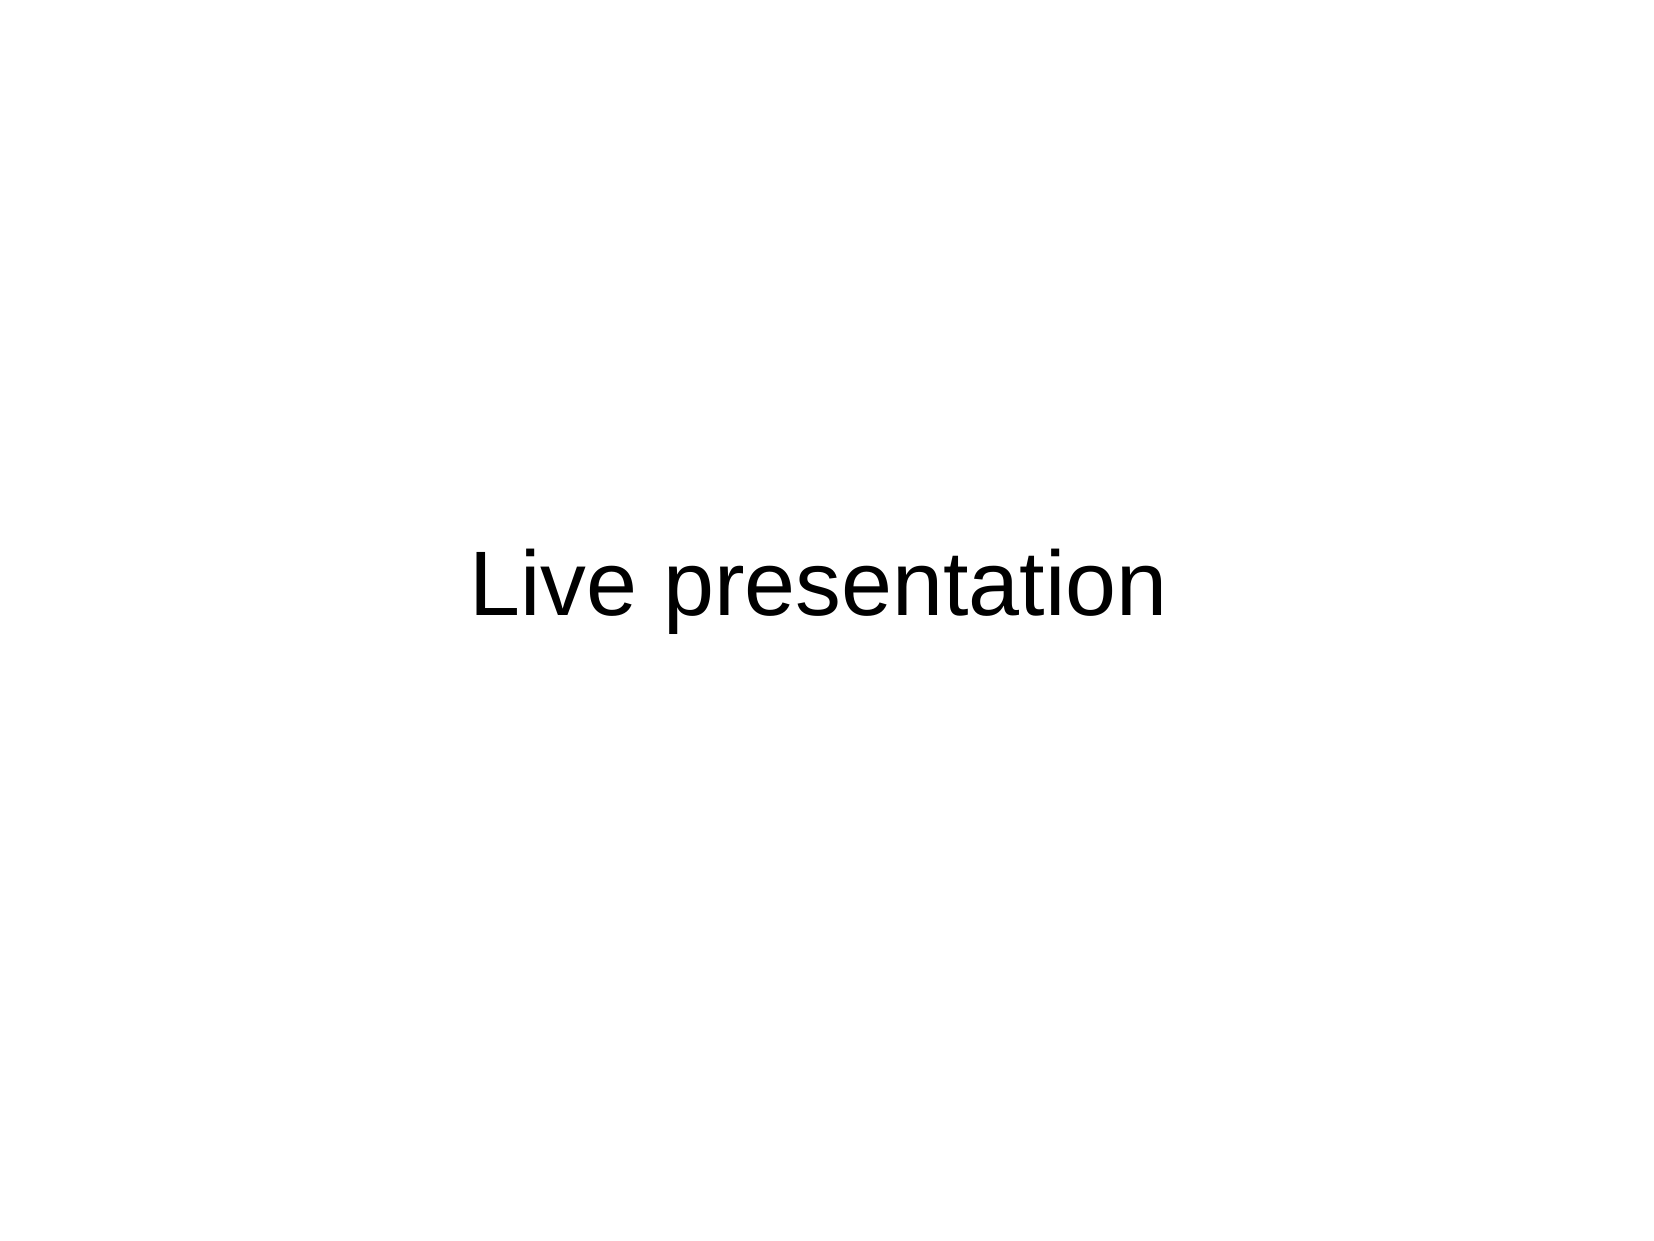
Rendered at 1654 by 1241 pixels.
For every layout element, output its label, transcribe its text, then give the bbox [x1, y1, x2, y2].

title Live presentation [75, 480, 1564, 688]
